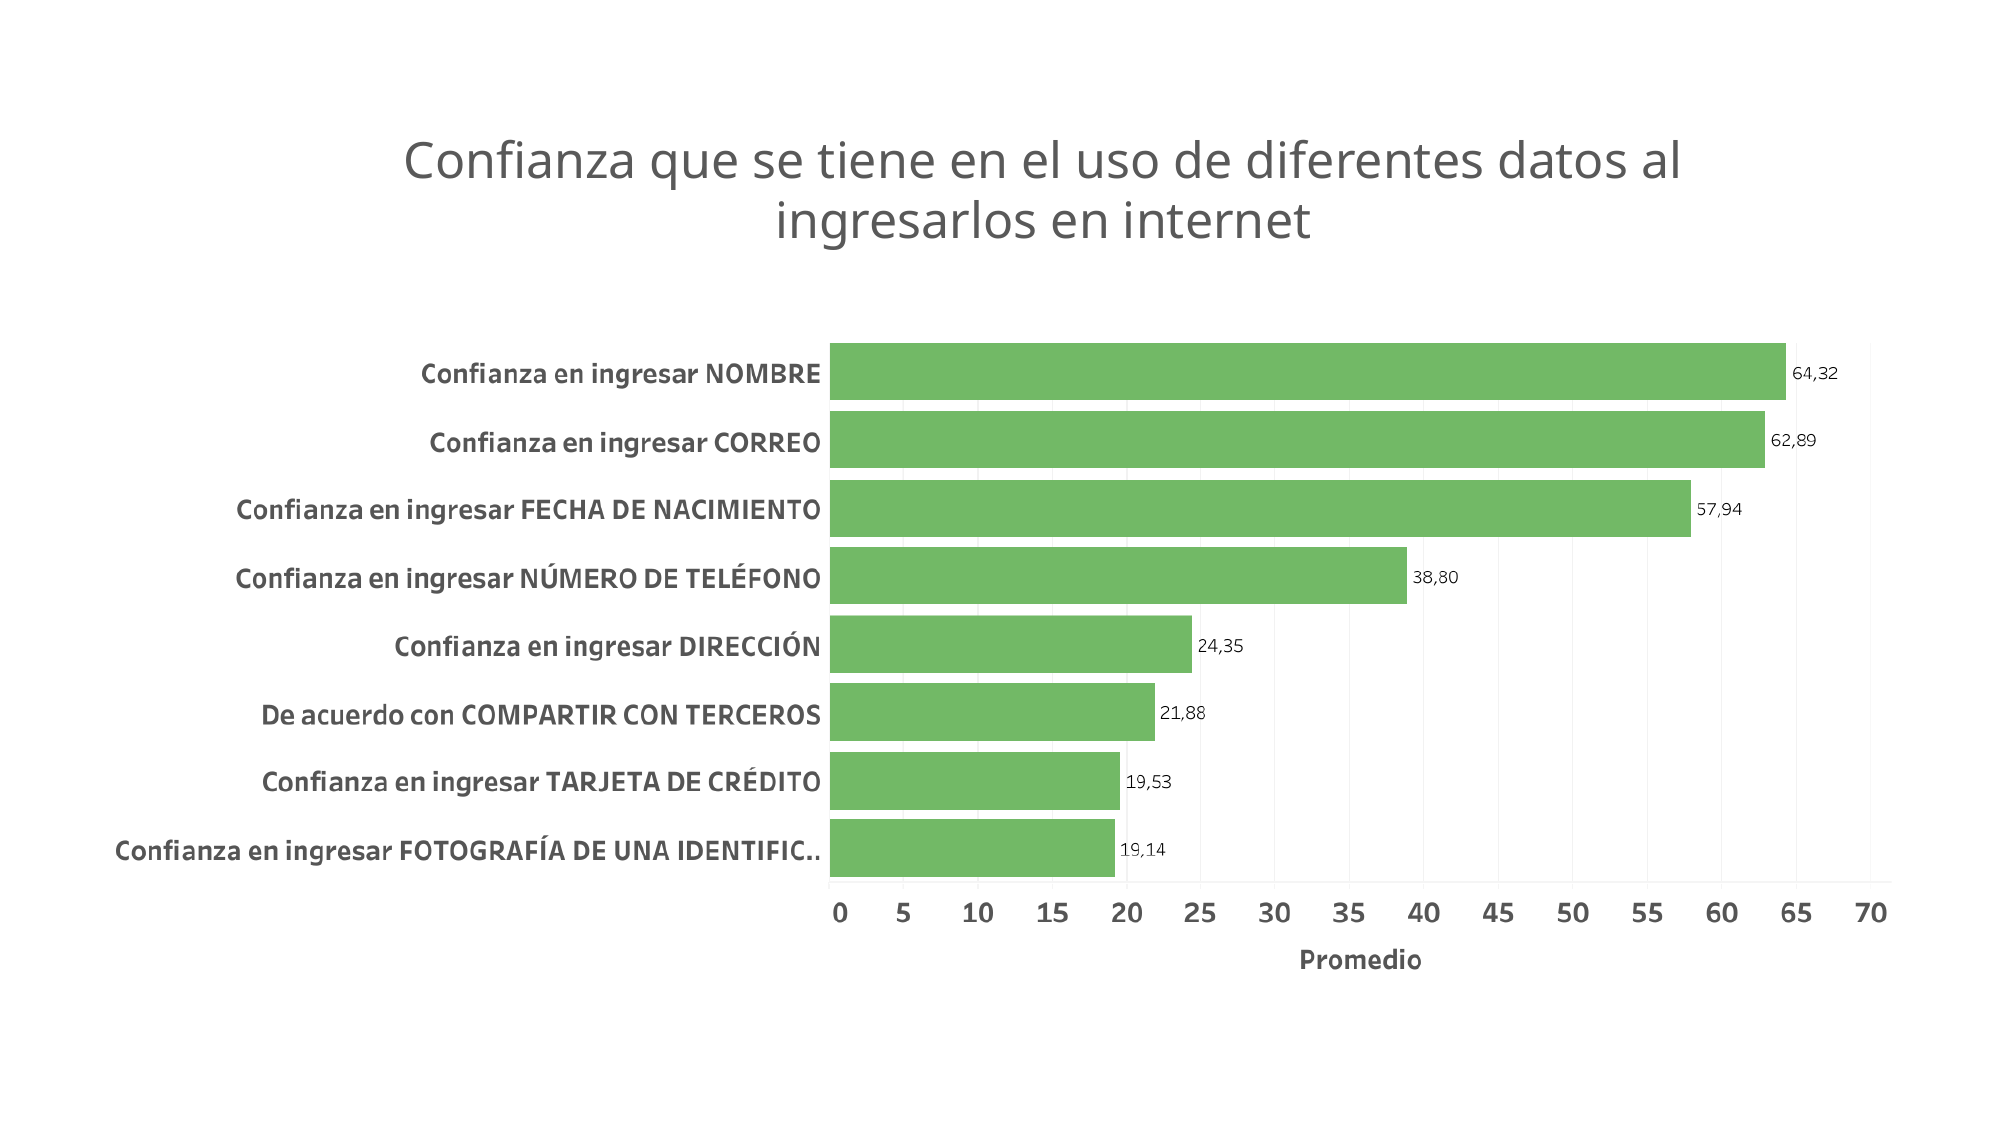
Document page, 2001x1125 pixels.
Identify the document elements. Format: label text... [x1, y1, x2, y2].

text_box Confianza que se tiene en el uso de diferentes datos al ingresarlos en internet [362, 121, 1725, 258]
picture [106, 343, 1892, 986]
